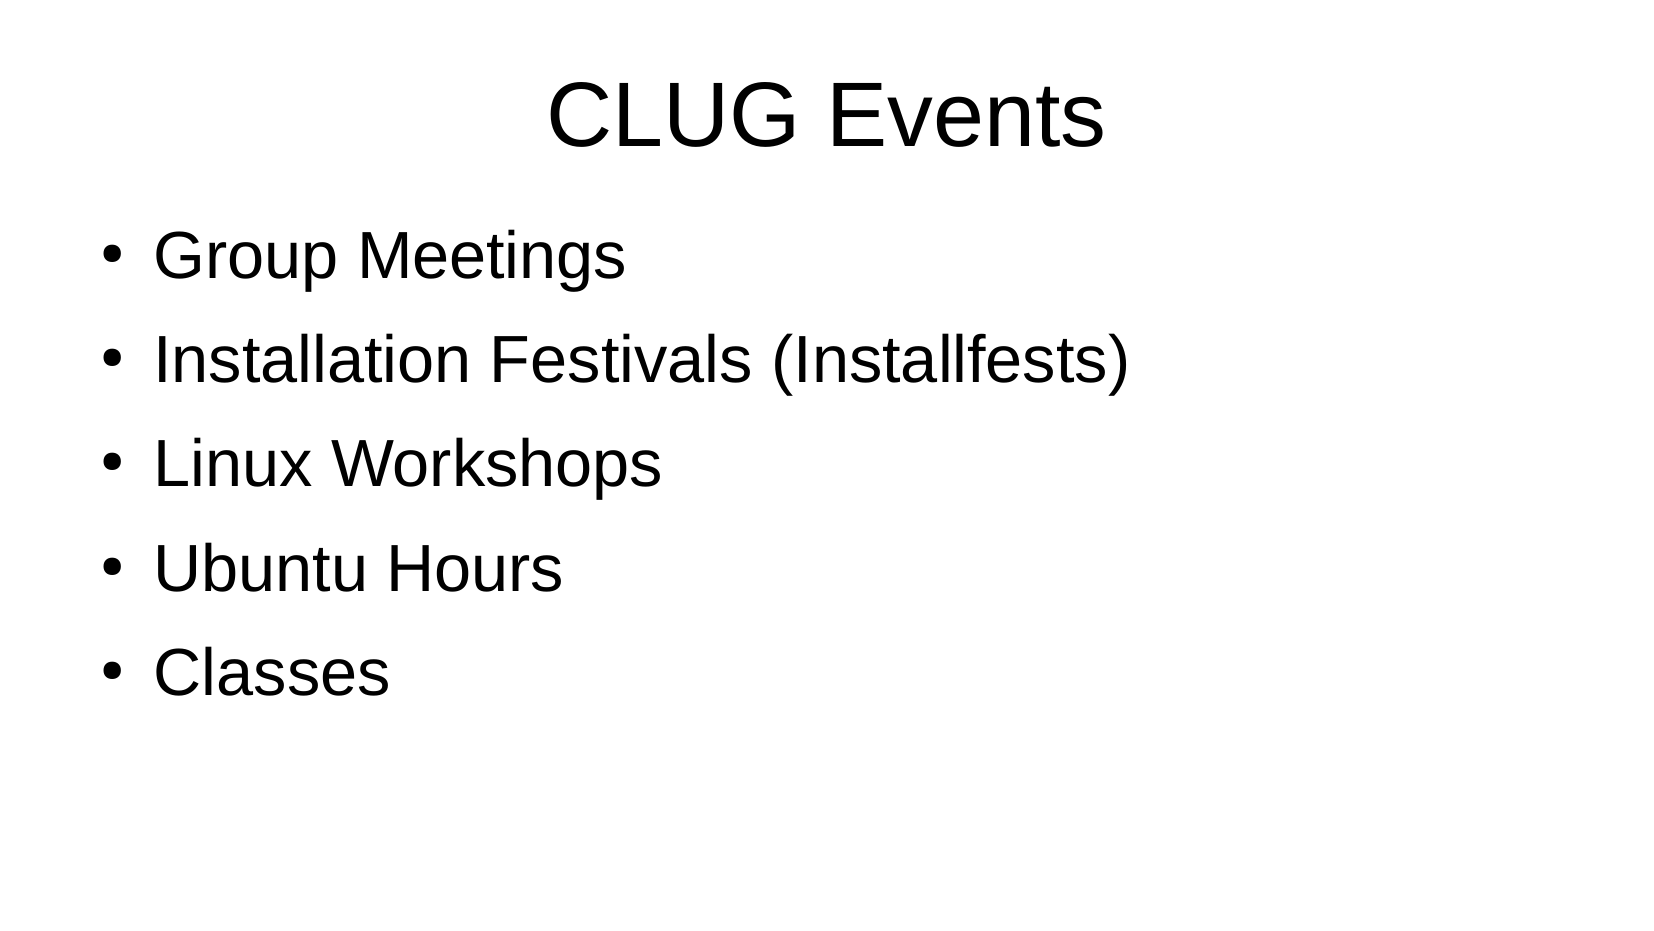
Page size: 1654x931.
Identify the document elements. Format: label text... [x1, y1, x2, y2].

list Group Meetings Installation Festivals (Installfests) Linux Workshops Ubuntu Hours Classes [82, 217, 1571, 758]
title CLUG Events [82, 37, 1571, 193]
